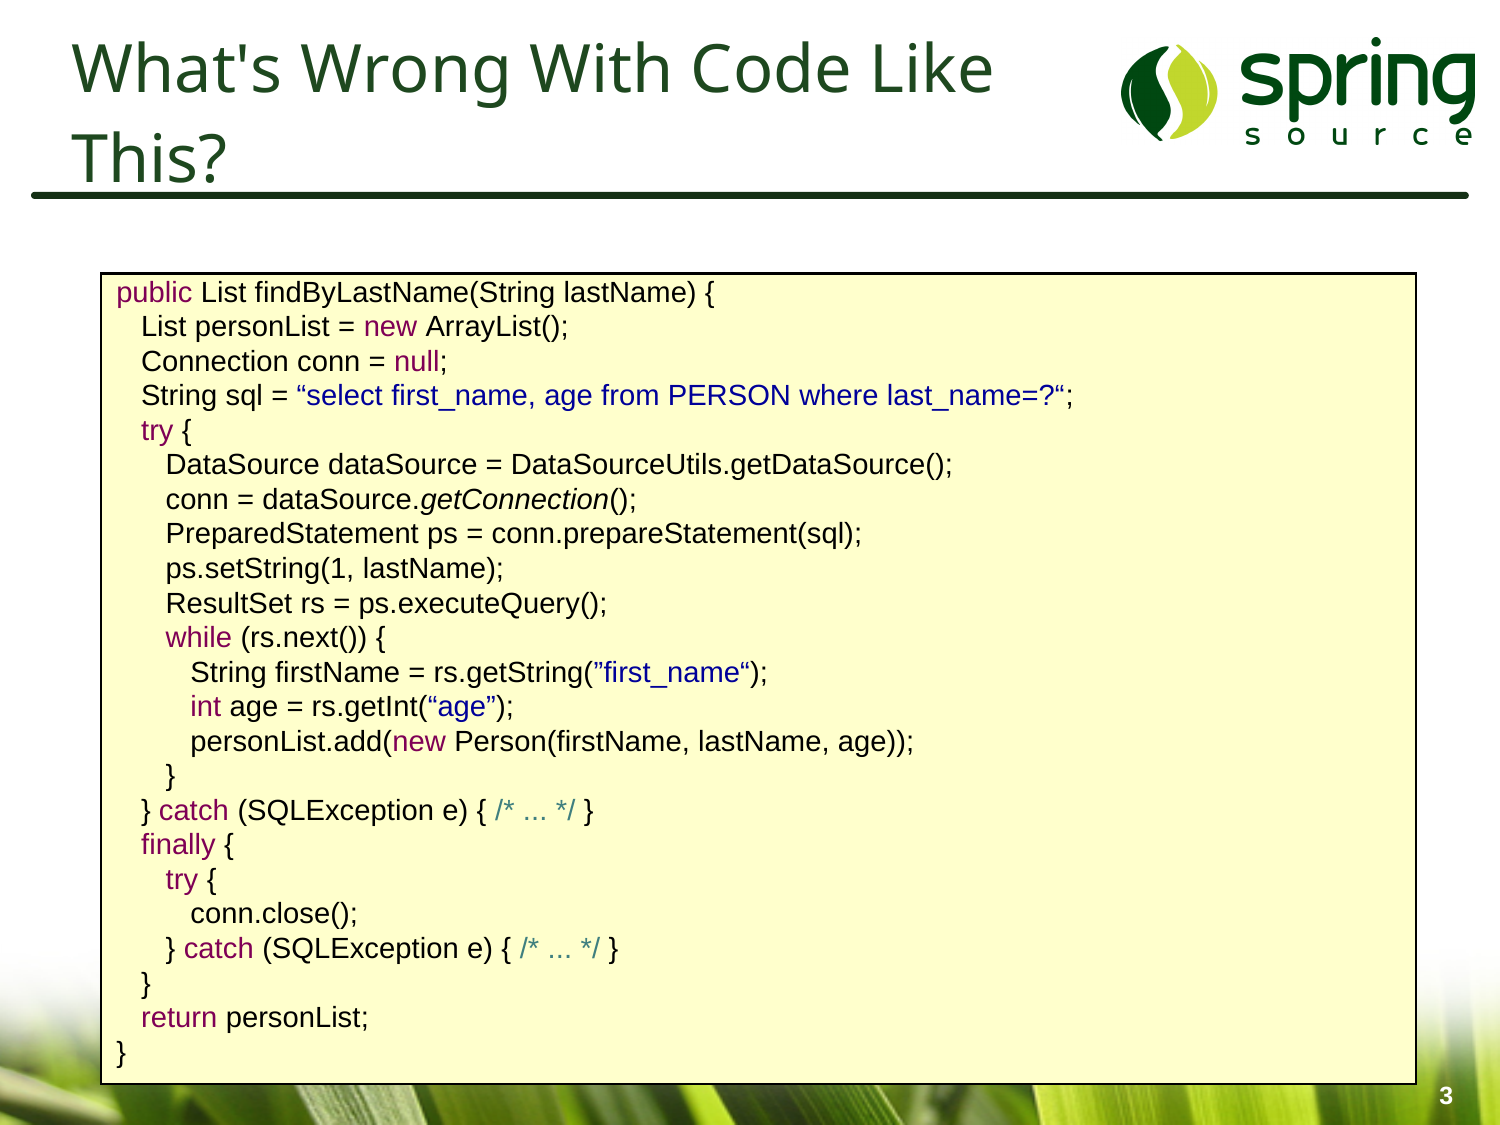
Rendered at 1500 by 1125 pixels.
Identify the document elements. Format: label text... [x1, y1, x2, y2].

picture [0, 944, 1500, 1125]
picture [1121, 37, 1475, 145]
text_box public List findByLastName(String lastName) { List personList = new ArrayList(); Connection conn = null; String sql = “select first_name, age from PERSON where last_name=?“; try { DataSource dataSource = DataSourceUtils.getDataSource(); conn = dataSource.getConnection(); PreparedStatement ps = conn.prepareStatement(sql); ps.setString(1, lastName); ResultSet rs = ps.executeQuery(); while (rs.next()) { String firstName = rs.getString(”first_name“); int age = rs.getInt(“age”); personList.add(new Person(firstName, lastName, age)); } } catch (SQLException e) { /* ... */ } finally { try { conn.close(); } catch (SQLException e) { /* ... */ } } return personList; } [101, 273, 1417, 1084]
title What's Wrong With Code Like This? [56, 13, 1089, 191]
